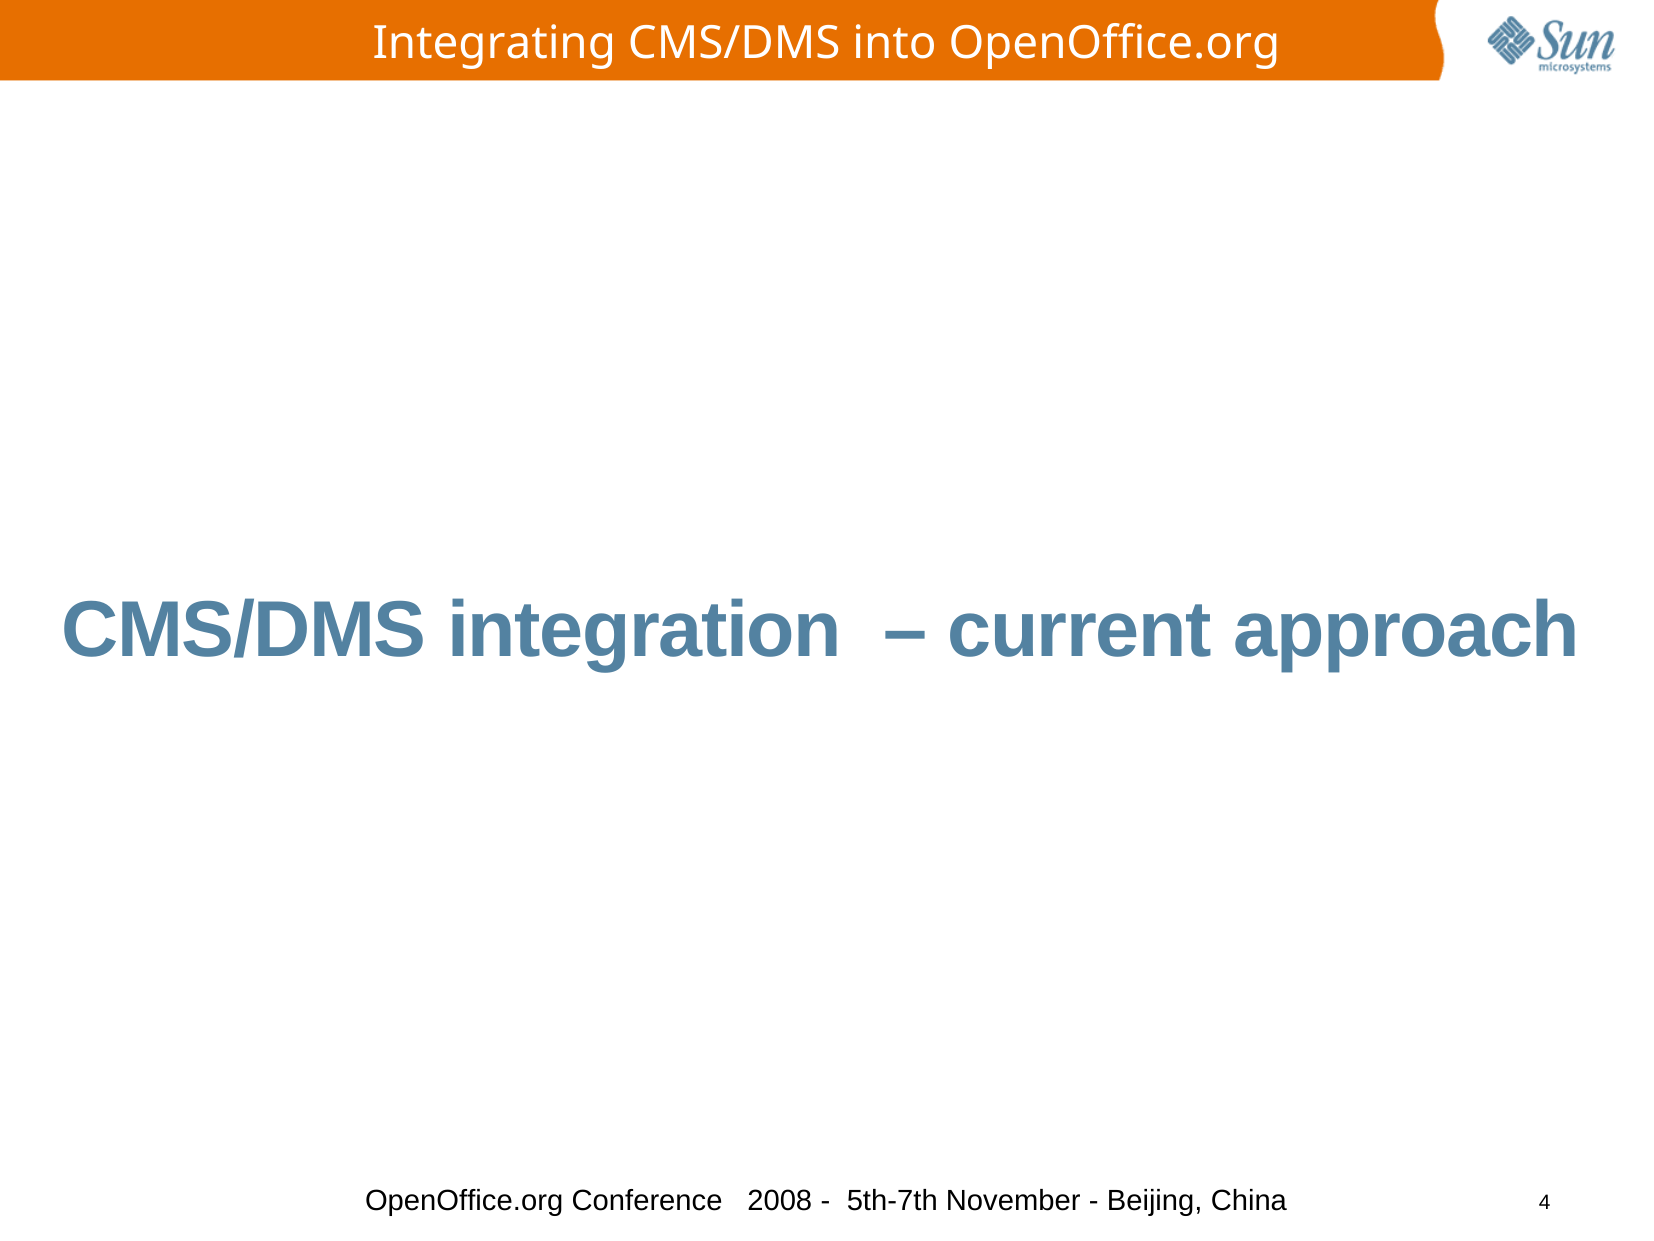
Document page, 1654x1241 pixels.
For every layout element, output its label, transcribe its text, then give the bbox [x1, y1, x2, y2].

picture [0, 0, 1654, 83]
title CMS/DMS integration – current approach [61, 592, 1609, 693]
